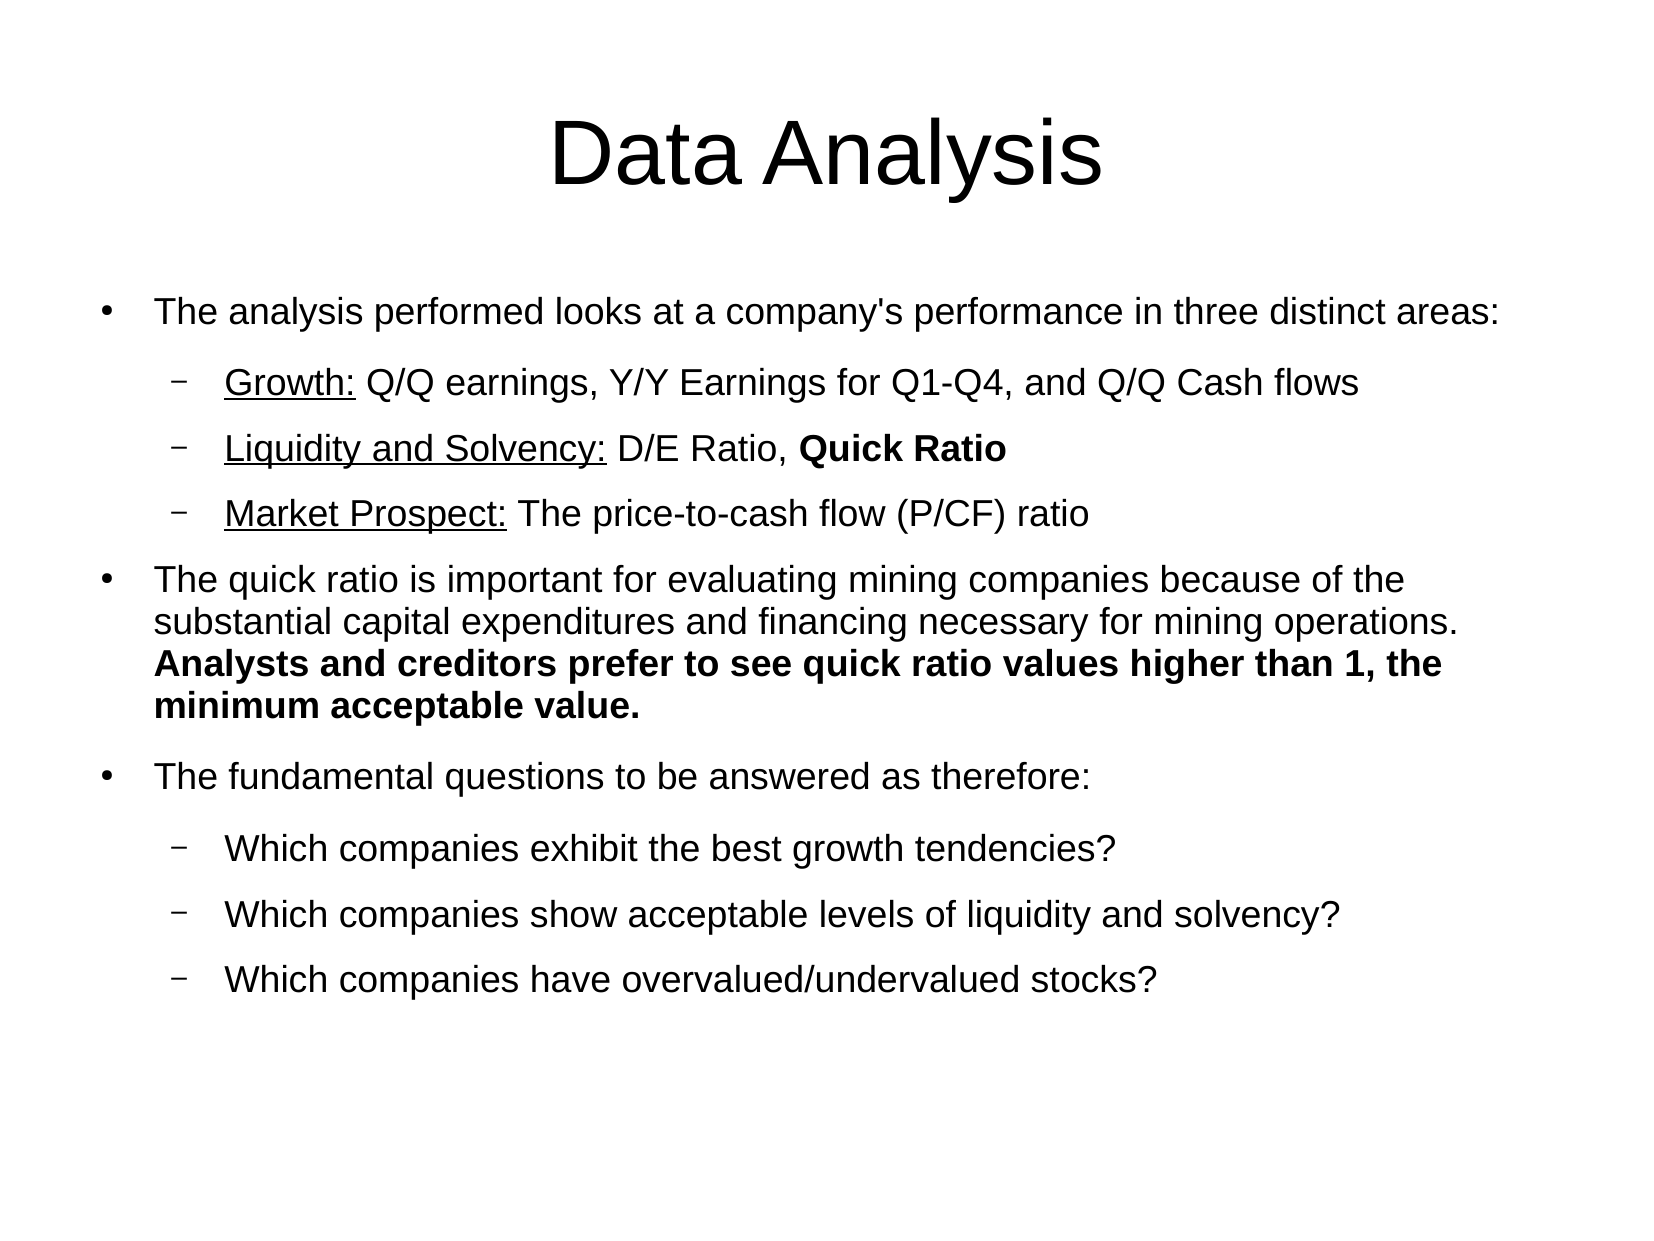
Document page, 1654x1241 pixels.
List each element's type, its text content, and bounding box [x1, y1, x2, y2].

title Data Analysis [82, 49, 1571, 257]
list The analysis performed looks at a company's performance in three distinct areas: Growth: Q/Q earnings, Y/Y Earnings for Q1-Q4, and Q/Q Cash flows Liquidity and Solvency: D/E Ratio, Quick Ratio Market Prospect: The price-to-cash flow (P/CF) ratio The quick ratio is important for evaluating mining companies because of the substantial capital expenditures and financing necessary for mining operations. Analysts and creditors prefer to see quick ratio values higher than 1, the minimum acceptable value. The fundamental questions to be answered as therefore: Which companies exhibit the best growth tendencies? Which companies show acceptable levels of liquidity and solvency? Which companies have overvalued/undervalued stocks? [82, 290, 1571, 1109]
